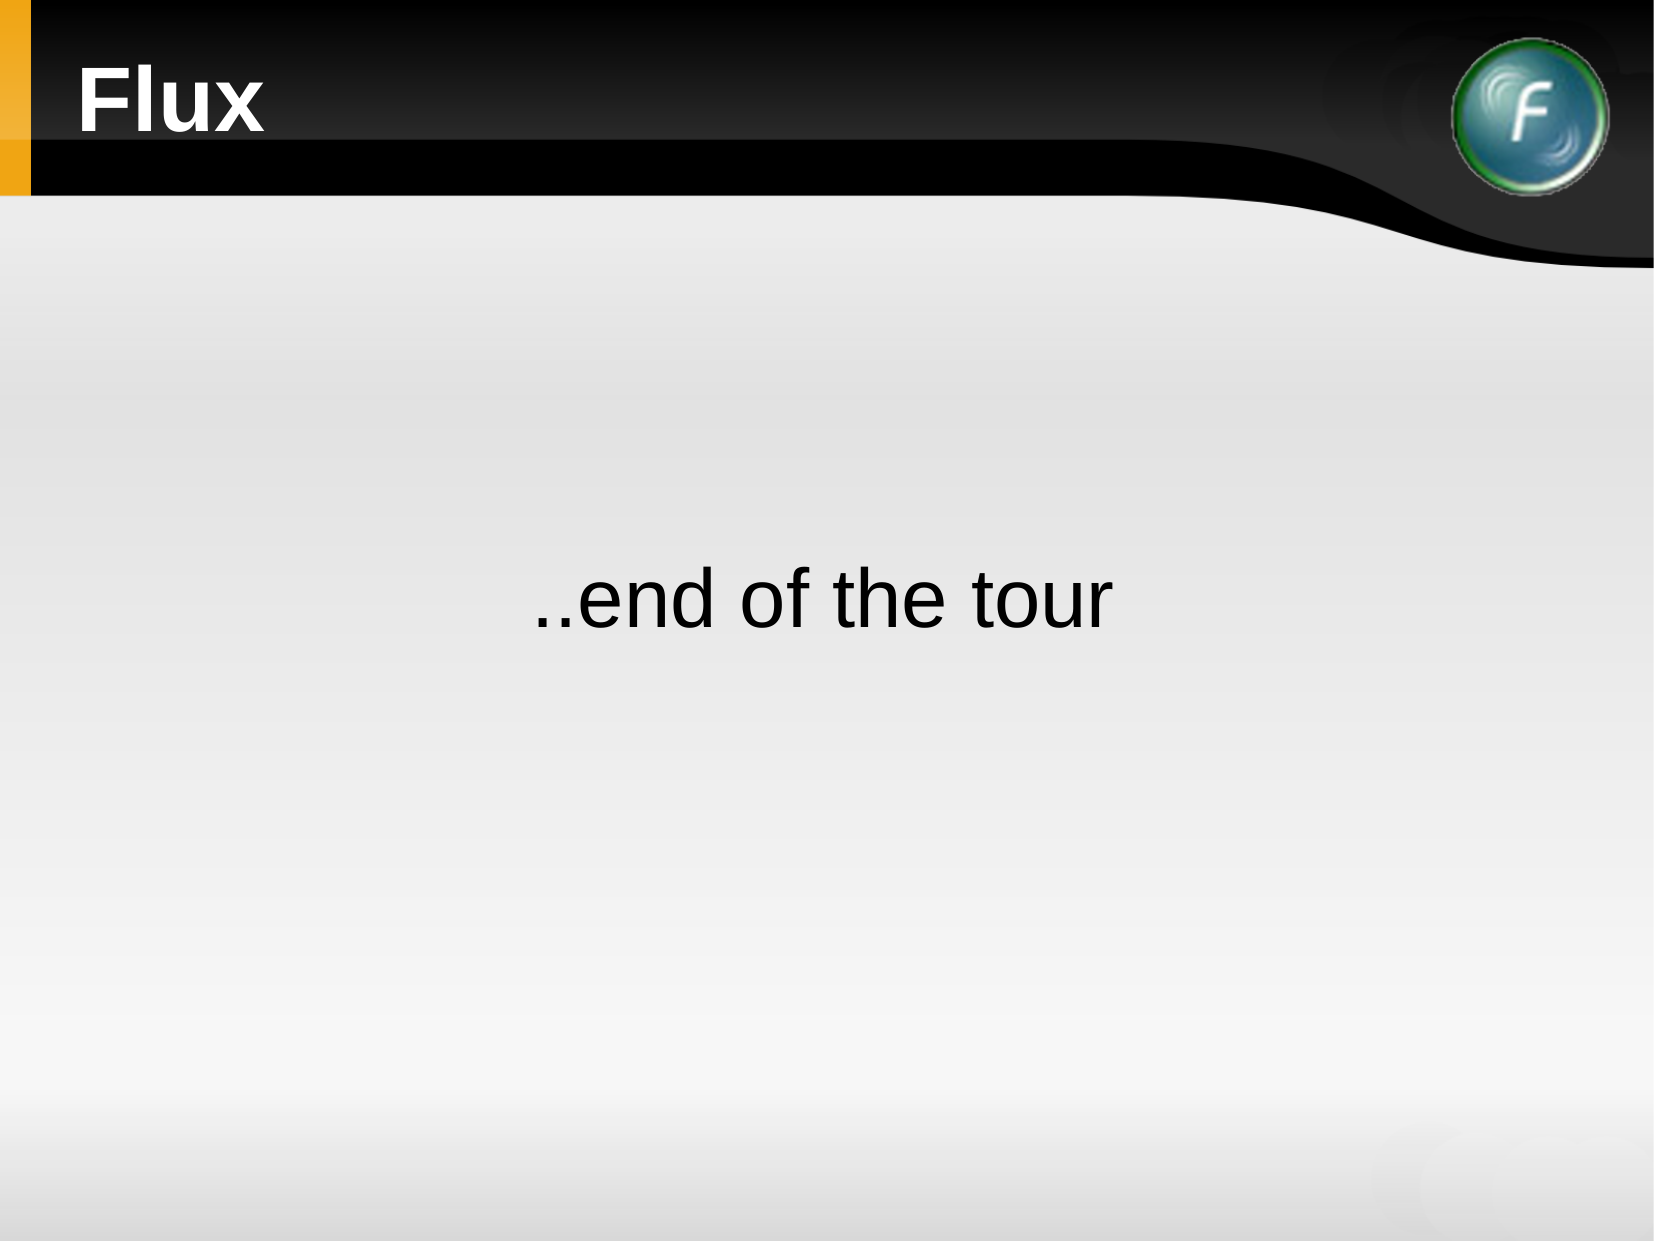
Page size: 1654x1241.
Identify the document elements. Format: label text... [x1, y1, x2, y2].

picture [0, 0, 1654, 1241]
title Flux [76, 7, 1565, 200]
text_box ..end of the tour [516, 546, 1137, 694]
